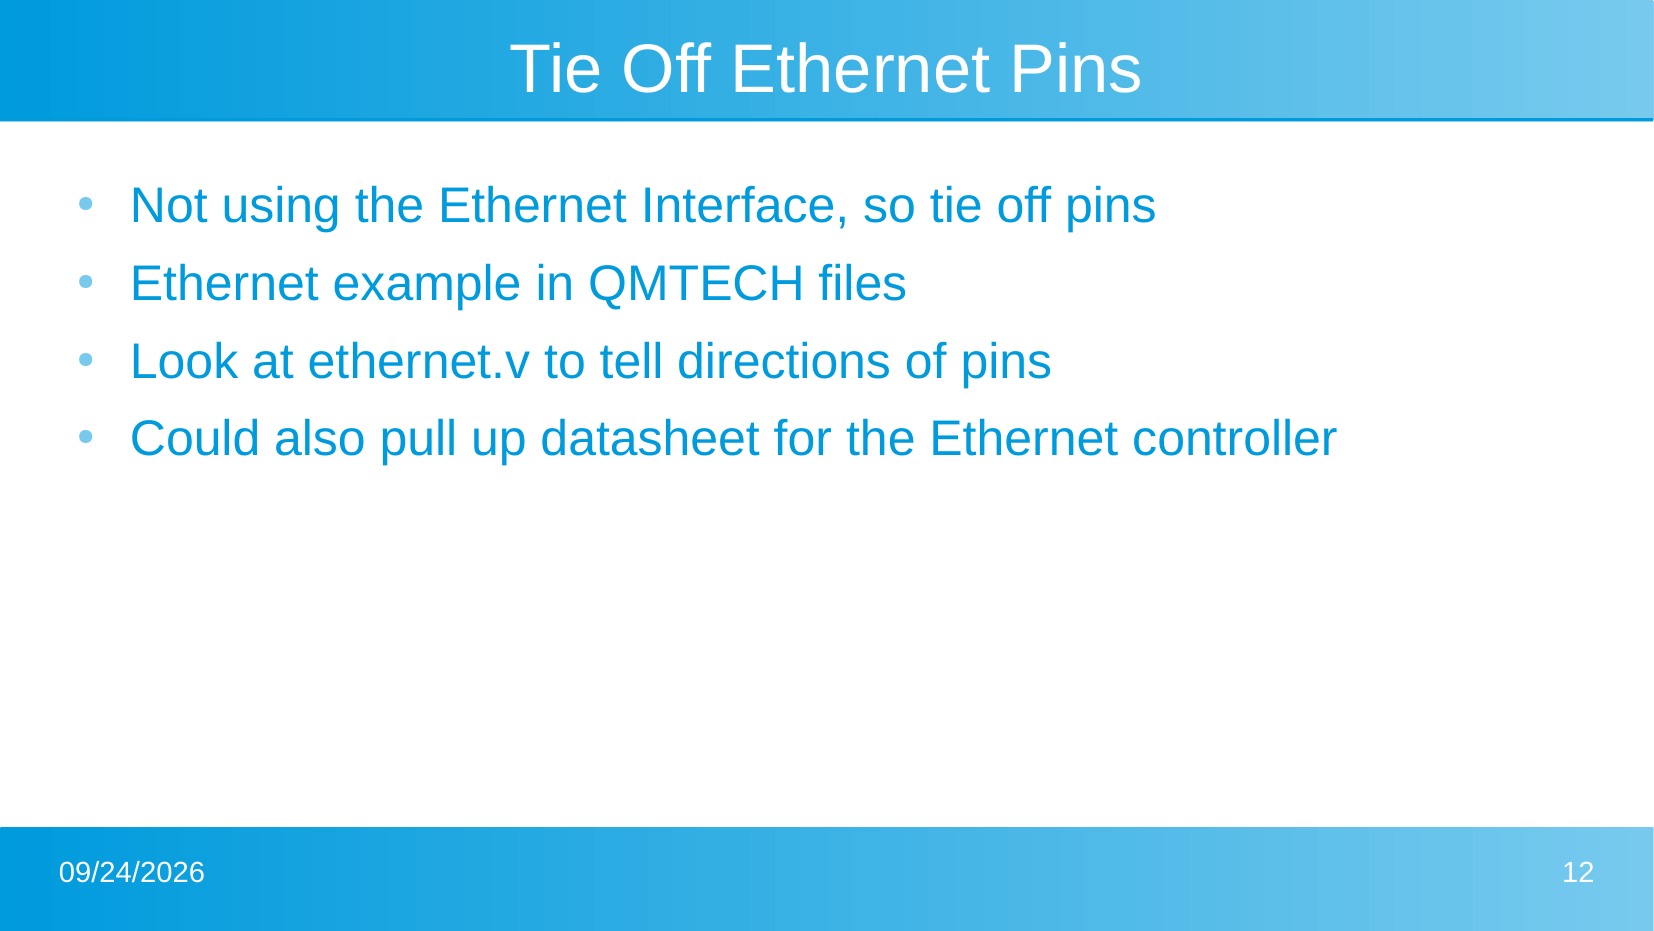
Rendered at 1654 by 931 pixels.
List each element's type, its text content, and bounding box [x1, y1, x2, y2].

list Not using the Ethernet Interface, so tie off pins Ethernet example in QMTECH files Look at ethernet.v to tell directions of pins Could also pull up datasheet for the Ethernet controller [59, 177, 1595, 768]
title Tie Off Ethernet Pins [59, 29, 1595, 108]
